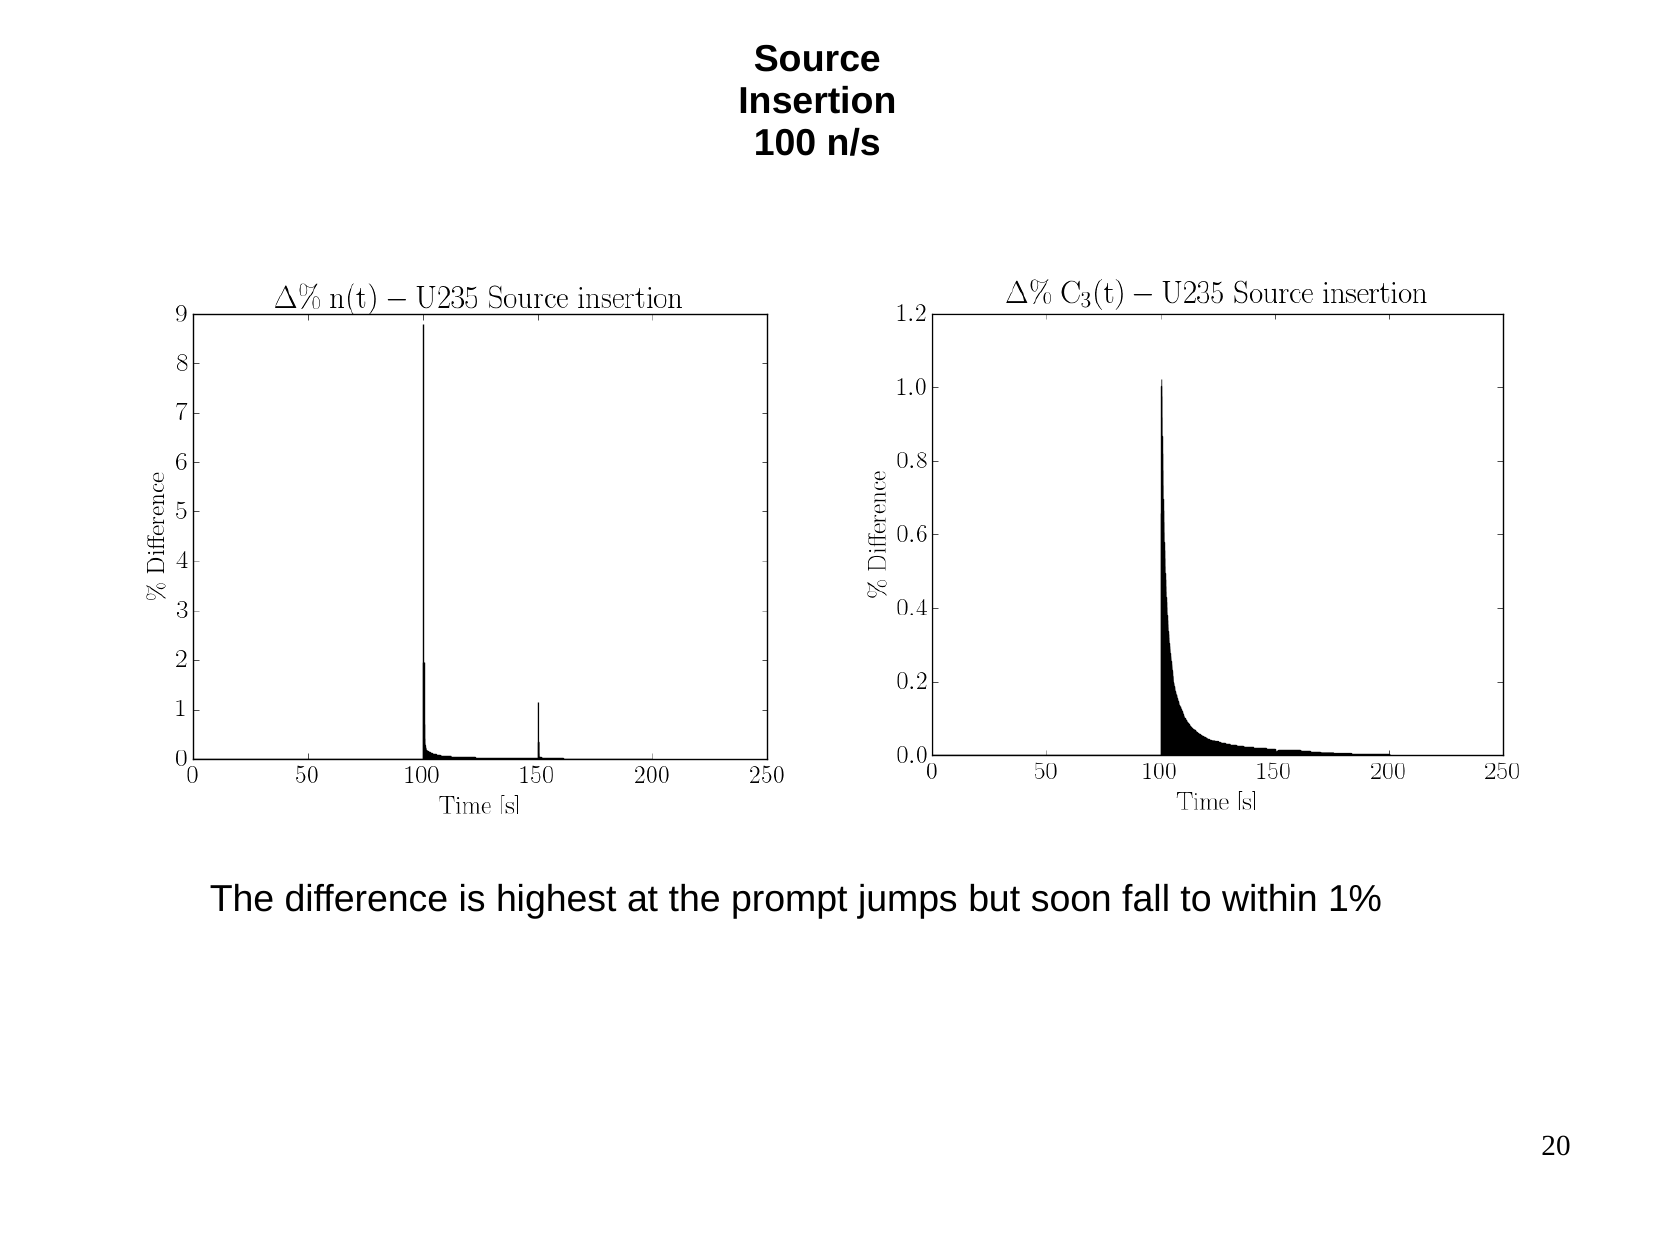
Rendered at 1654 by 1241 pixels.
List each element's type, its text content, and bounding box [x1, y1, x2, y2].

picture [100, 258, 1576, 814]
text_box The difference is highest at the prompt jumps but soon fall to within 1% [195, 870, 1501, 927]
text_box Source Insertion 100 n/s [675, 30, 961, 171]
